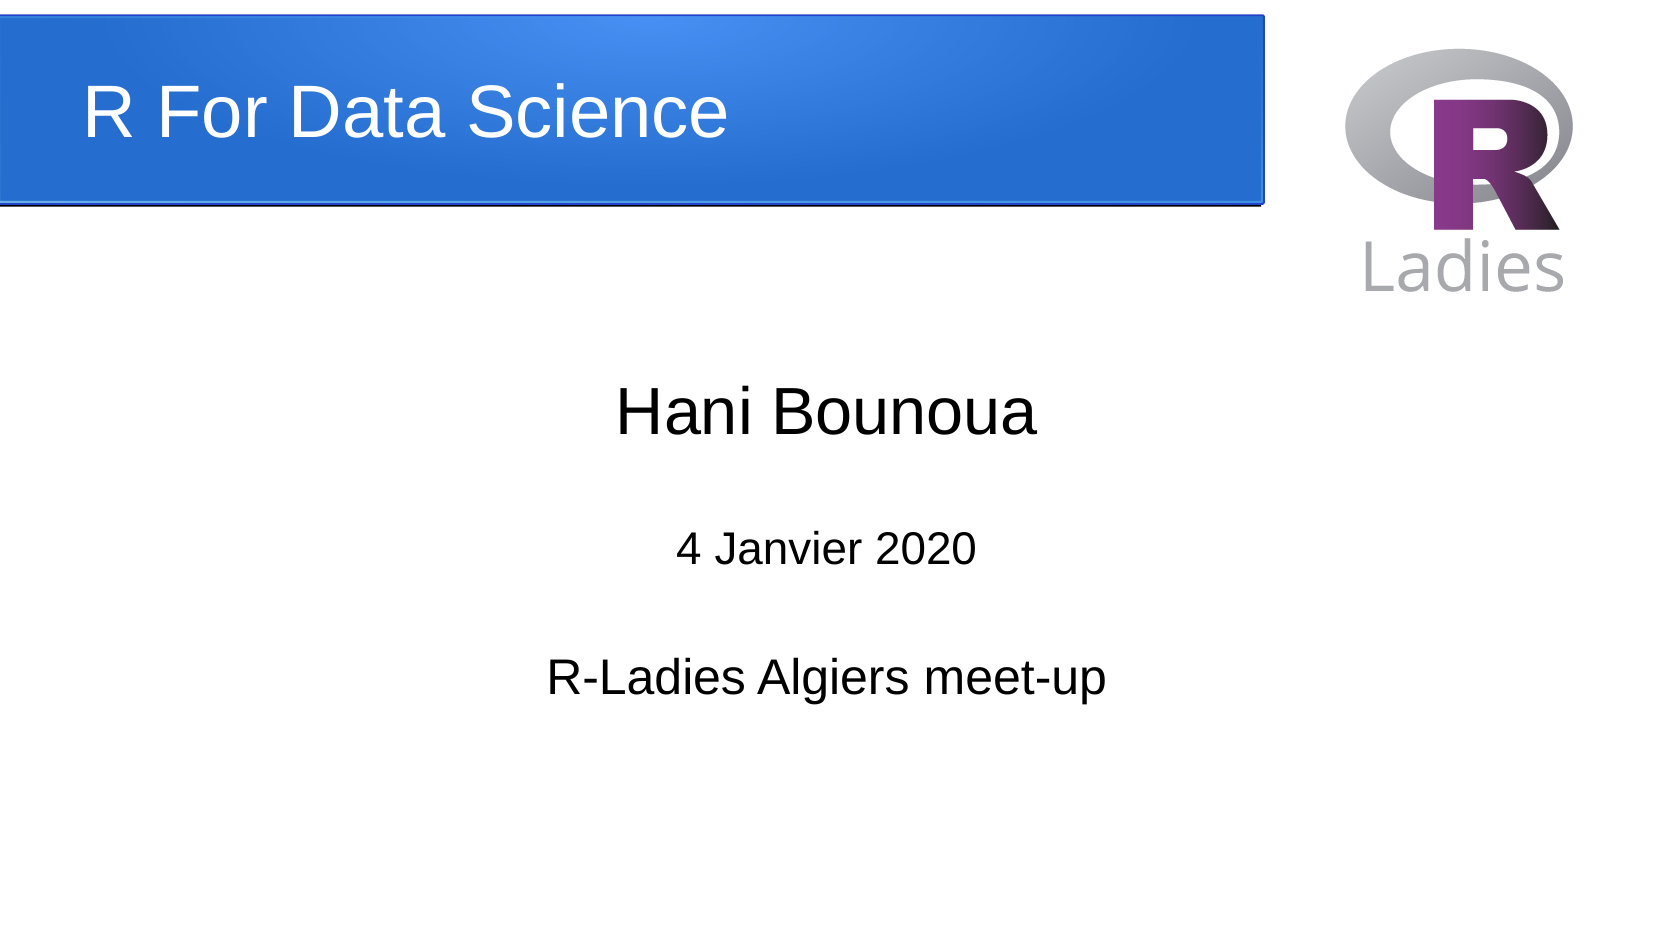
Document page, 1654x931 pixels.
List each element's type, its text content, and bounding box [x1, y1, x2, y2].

title R For Data Science [82, 35, 1235, 189]
picture [1320, 37, 1598, 316]
subtitle Hani Bounoua 4 Janvier 2020 R-Ladies Algiers meet-up [82, 224, 1571, 764]
